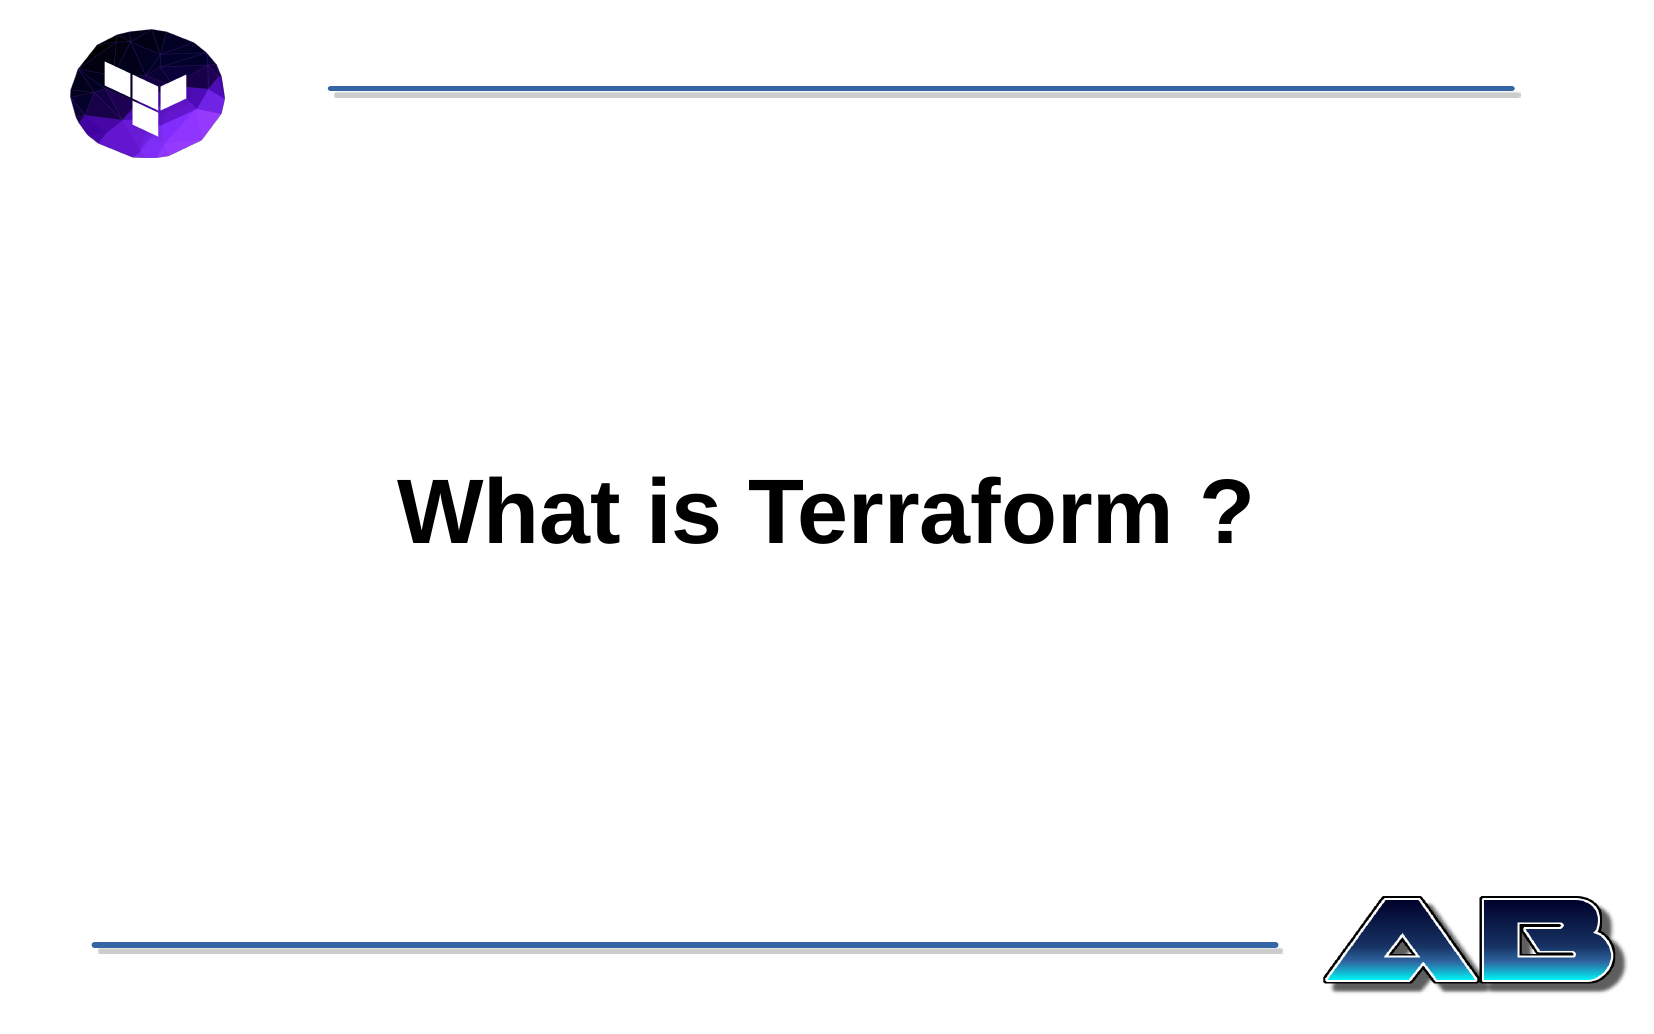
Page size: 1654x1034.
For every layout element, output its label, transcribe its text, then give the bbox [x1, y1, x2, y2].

subtitle What is Terraform ? [82, 39, 1571, 985]
picture [1322, 896, 1630, 996]
picture [70, 29, 225, 158]
